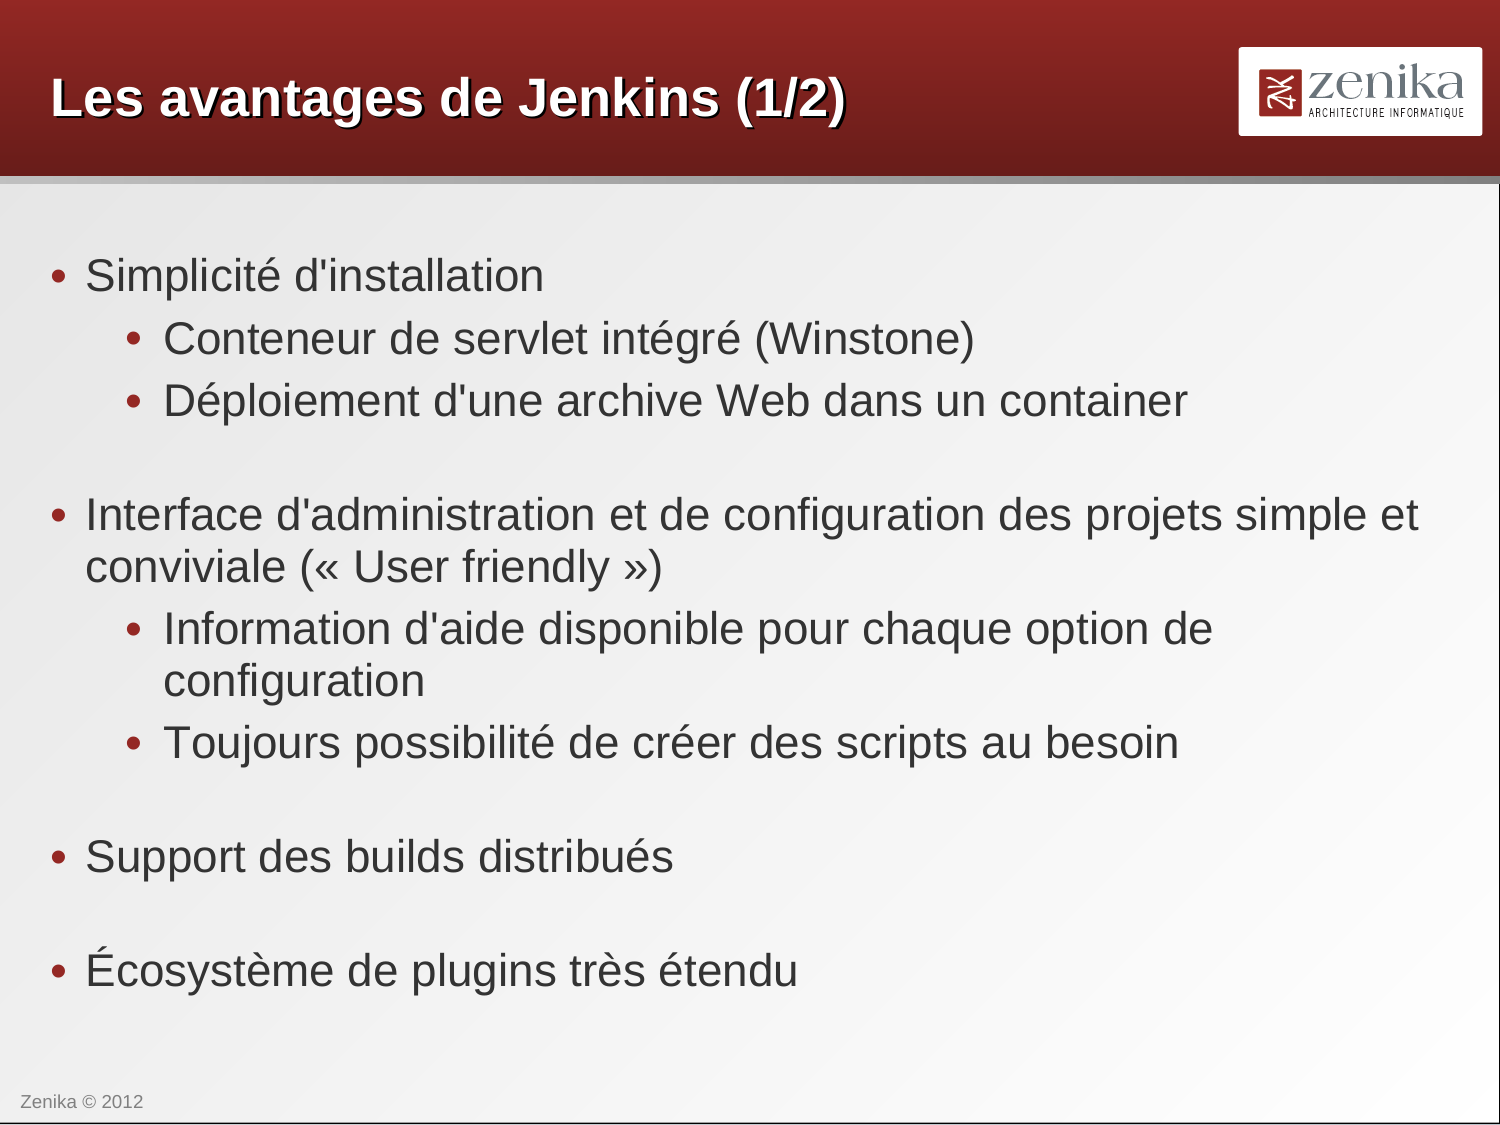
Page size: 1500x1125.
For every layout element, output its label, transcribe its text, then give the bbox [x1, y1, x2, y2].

list Simplicité d'installation Conteneur de servlet intégré (Winstone) Déploiement d'une archive Web dans un container Interface d'administration et de configuration des projets simple et conviviale (« User friendly ») Information d'aide disponible pour chaque option de configuration Toujours possibilité de créer des scripts au besoin Support des builds distribués Écosystème de plugins très étendu [50, 249, 1435, 1064]
picture [1257, 58, 1464, 125]
title Les avantages de Jenkins (1/2) [50, 22, 1206, 172]
